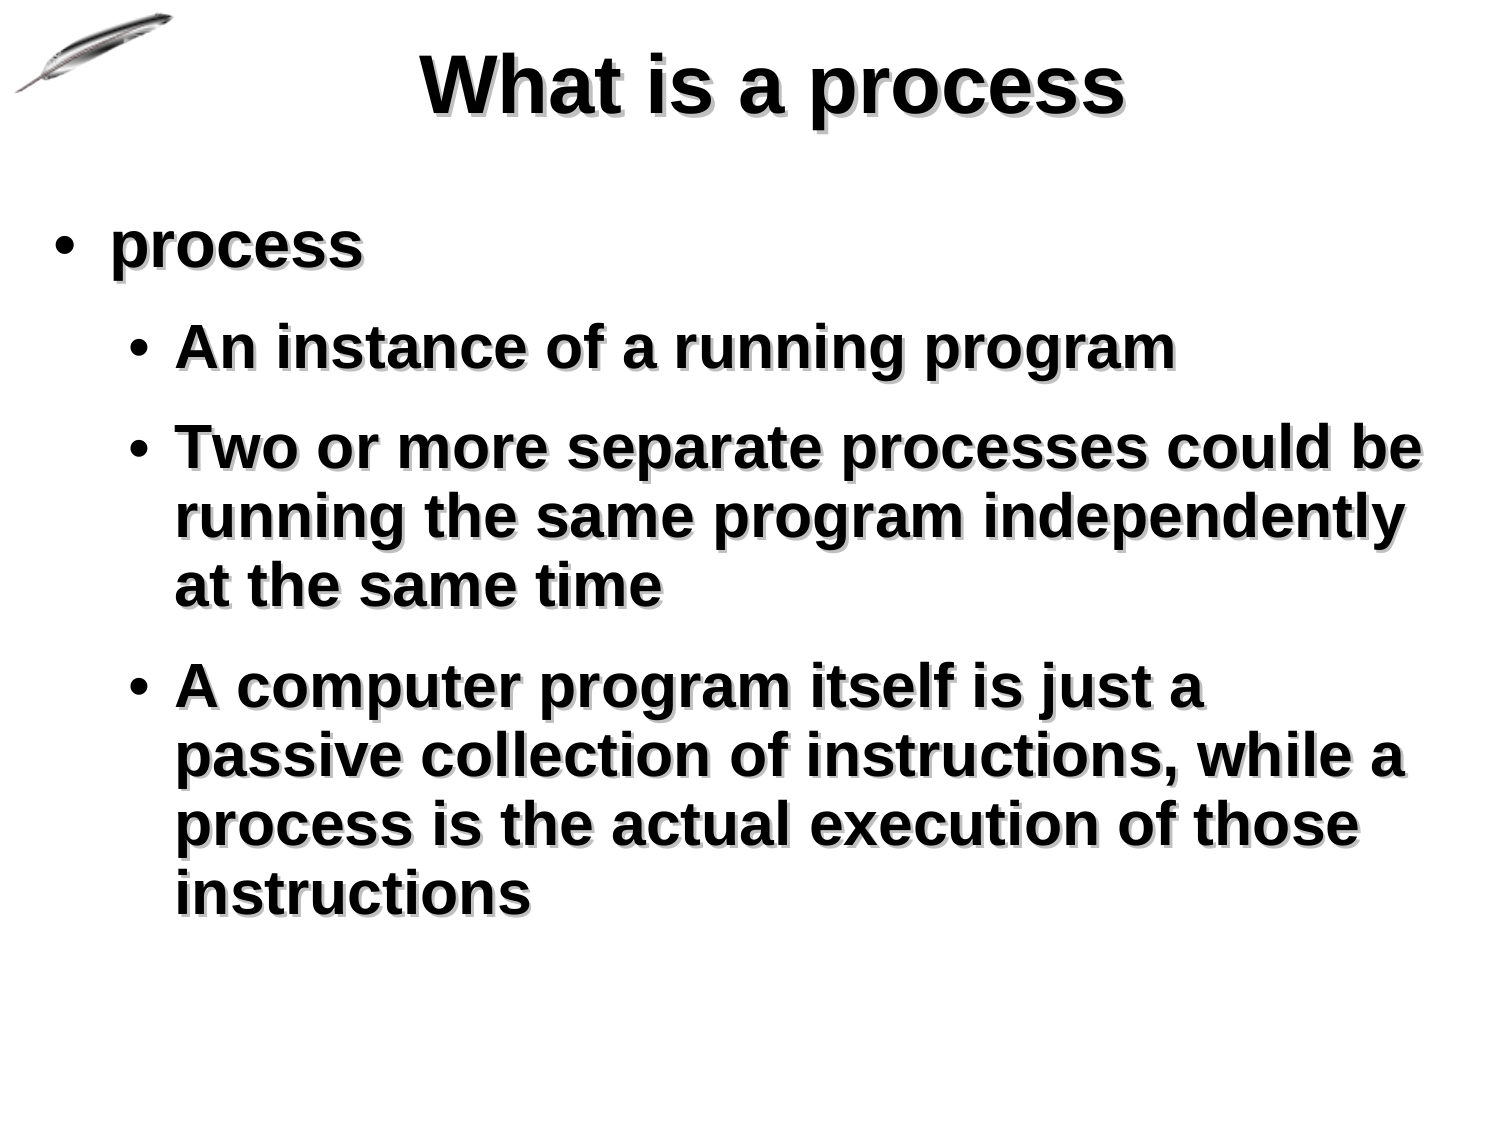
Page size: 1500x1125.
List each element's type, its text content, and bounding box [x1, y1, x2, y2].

title What is a process [419, 0, 1459, 179]
picture [11, 11, 179, 95]
list process An instance of a running program Two or more separate processes could be running the same program independently at the same time A computer program itself is just a passive collection of instructions, while a process is the actual execution of those instructions [53, 207, 1447, 1084]
